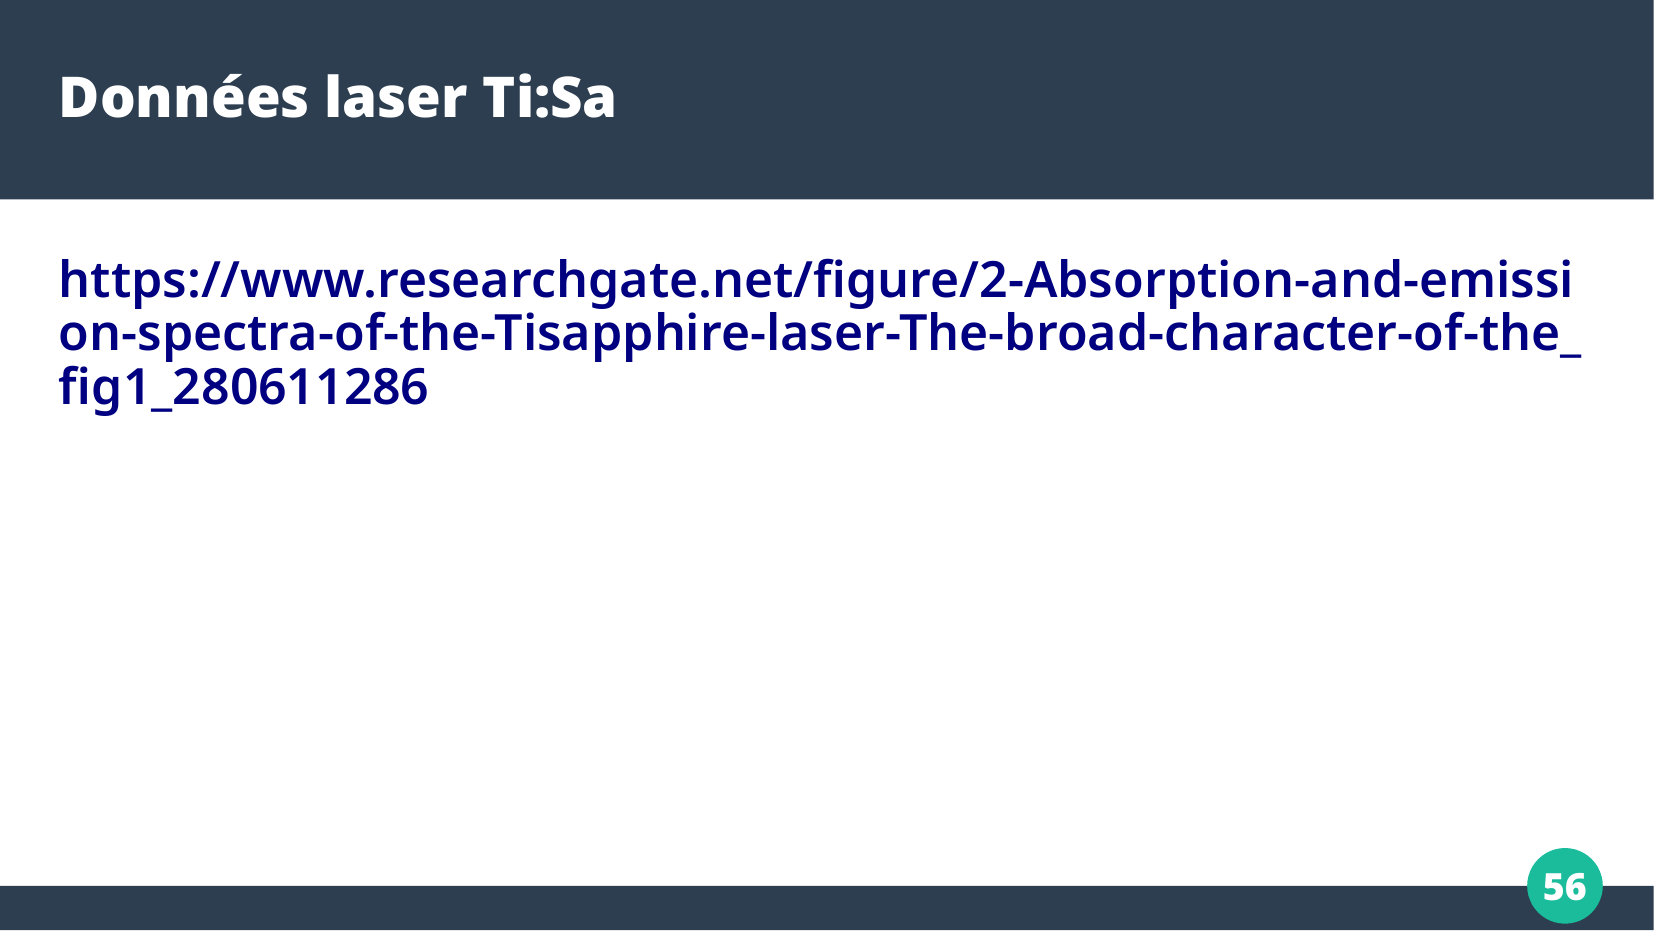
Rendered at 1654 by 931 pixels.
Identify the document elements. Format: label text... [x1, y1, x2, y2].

title Données laser Ti:Sa [59, 37, 1595, 155]
list https://www.researchgate.net/figure/2-Absorption-and-emission-spectra-of-the-Tisapphire-laser-The-broad-character-of-the_fig1_280611286 [59, 243, 1595, 864]
